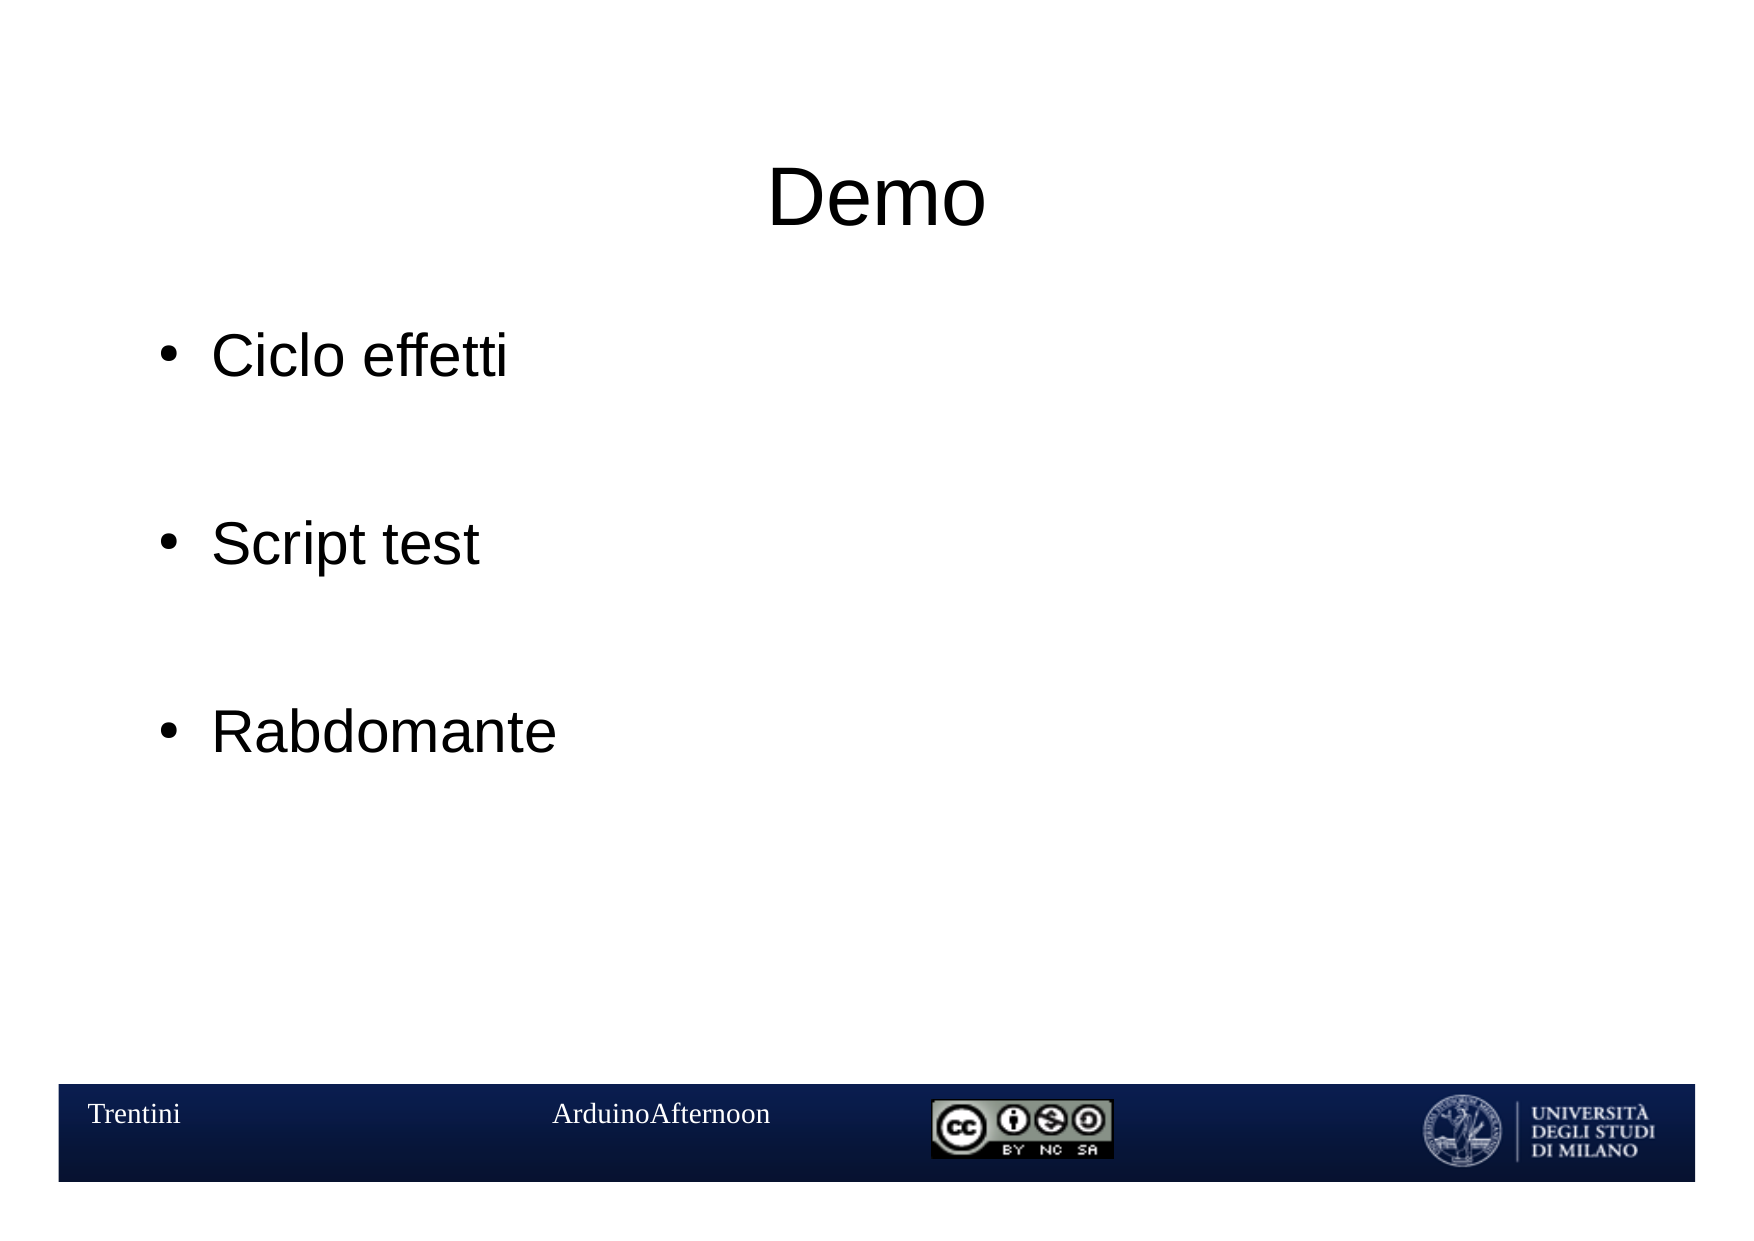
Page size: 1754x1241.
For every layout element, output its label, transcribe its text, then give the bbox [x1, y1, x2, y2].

title Demo [140, 103, 1614, 291]
list Ciclo effetti Script test Rabdomante [140, 321, 1614, 973]
picture [58, 1084, 1696, 1182]
